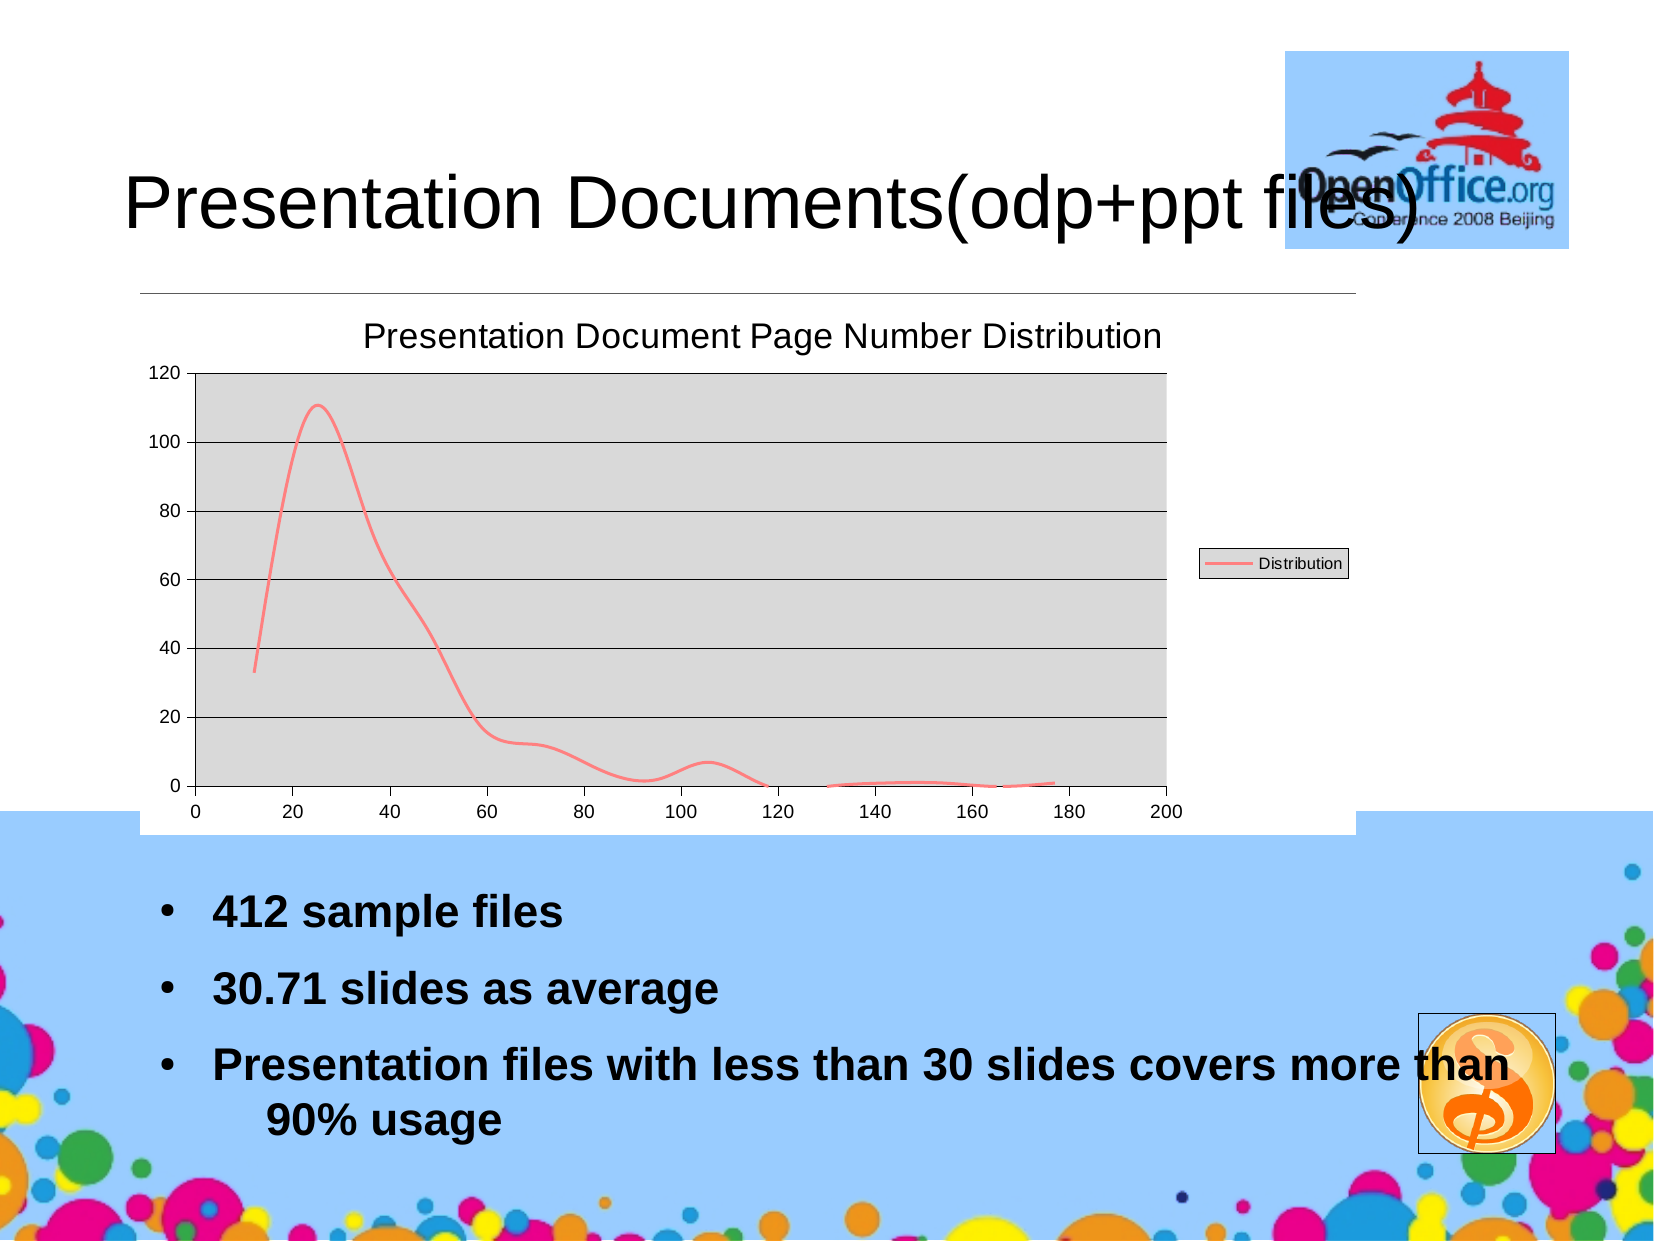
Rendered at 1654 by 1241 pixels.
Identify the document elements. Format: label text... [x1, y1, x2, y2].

picture [0, 810, 1654, 1241]
chart [140, 293, 1356, 835]
list 412 sample files 30.71 slides as average Presentation files with less than 30 slides covers more than 90% usage [124, 882, 1530, 1174]
title Presentation Documents(odp+ppt files) [27, 159, 1519, 246]
picture [1285, 51, 1569, 250]
